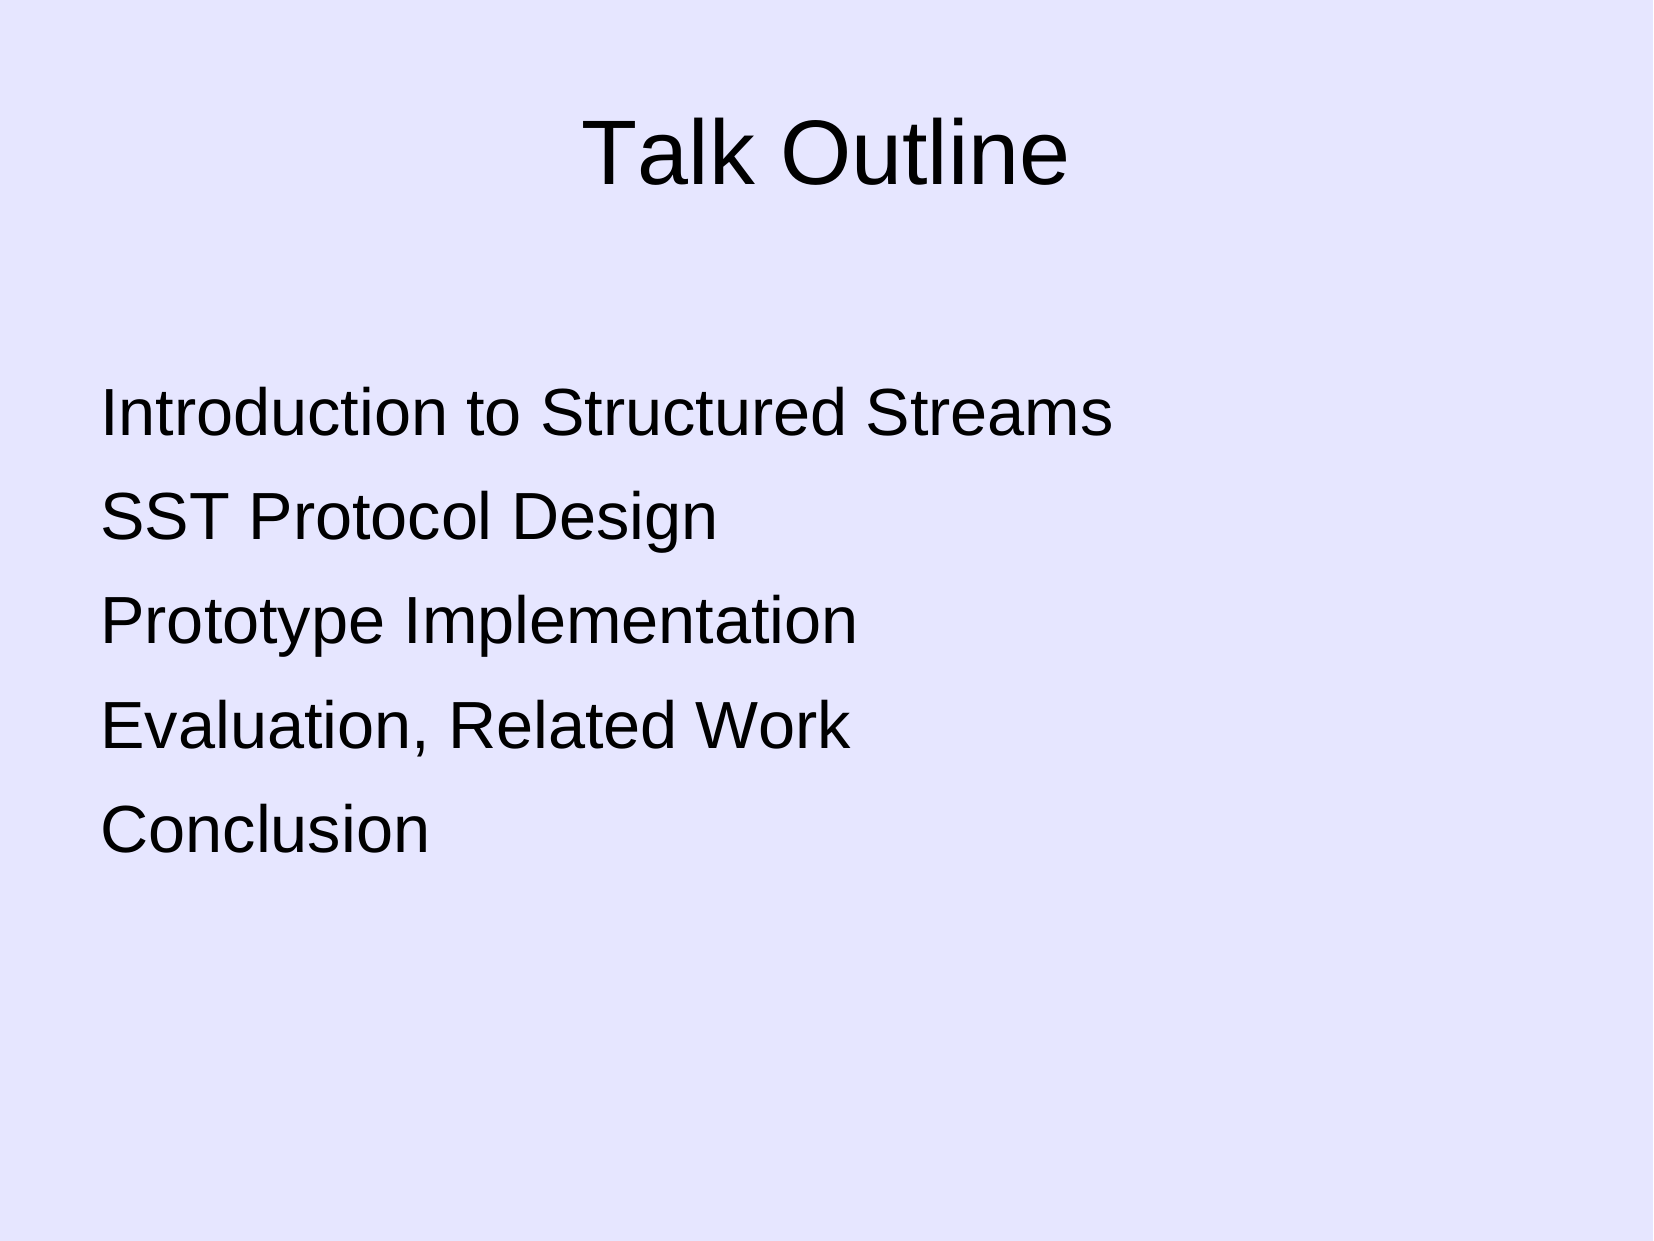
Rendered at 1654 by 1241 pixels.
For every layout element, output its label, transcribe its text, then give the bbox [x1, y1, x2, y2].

list Introduction to Structured Streams SST Protocol Design Prototype Implementation Evaluation, Related Work Conclusion [82, 375, 1571, 1095]
title Talk Outline [82, 49, 1571, 257]
